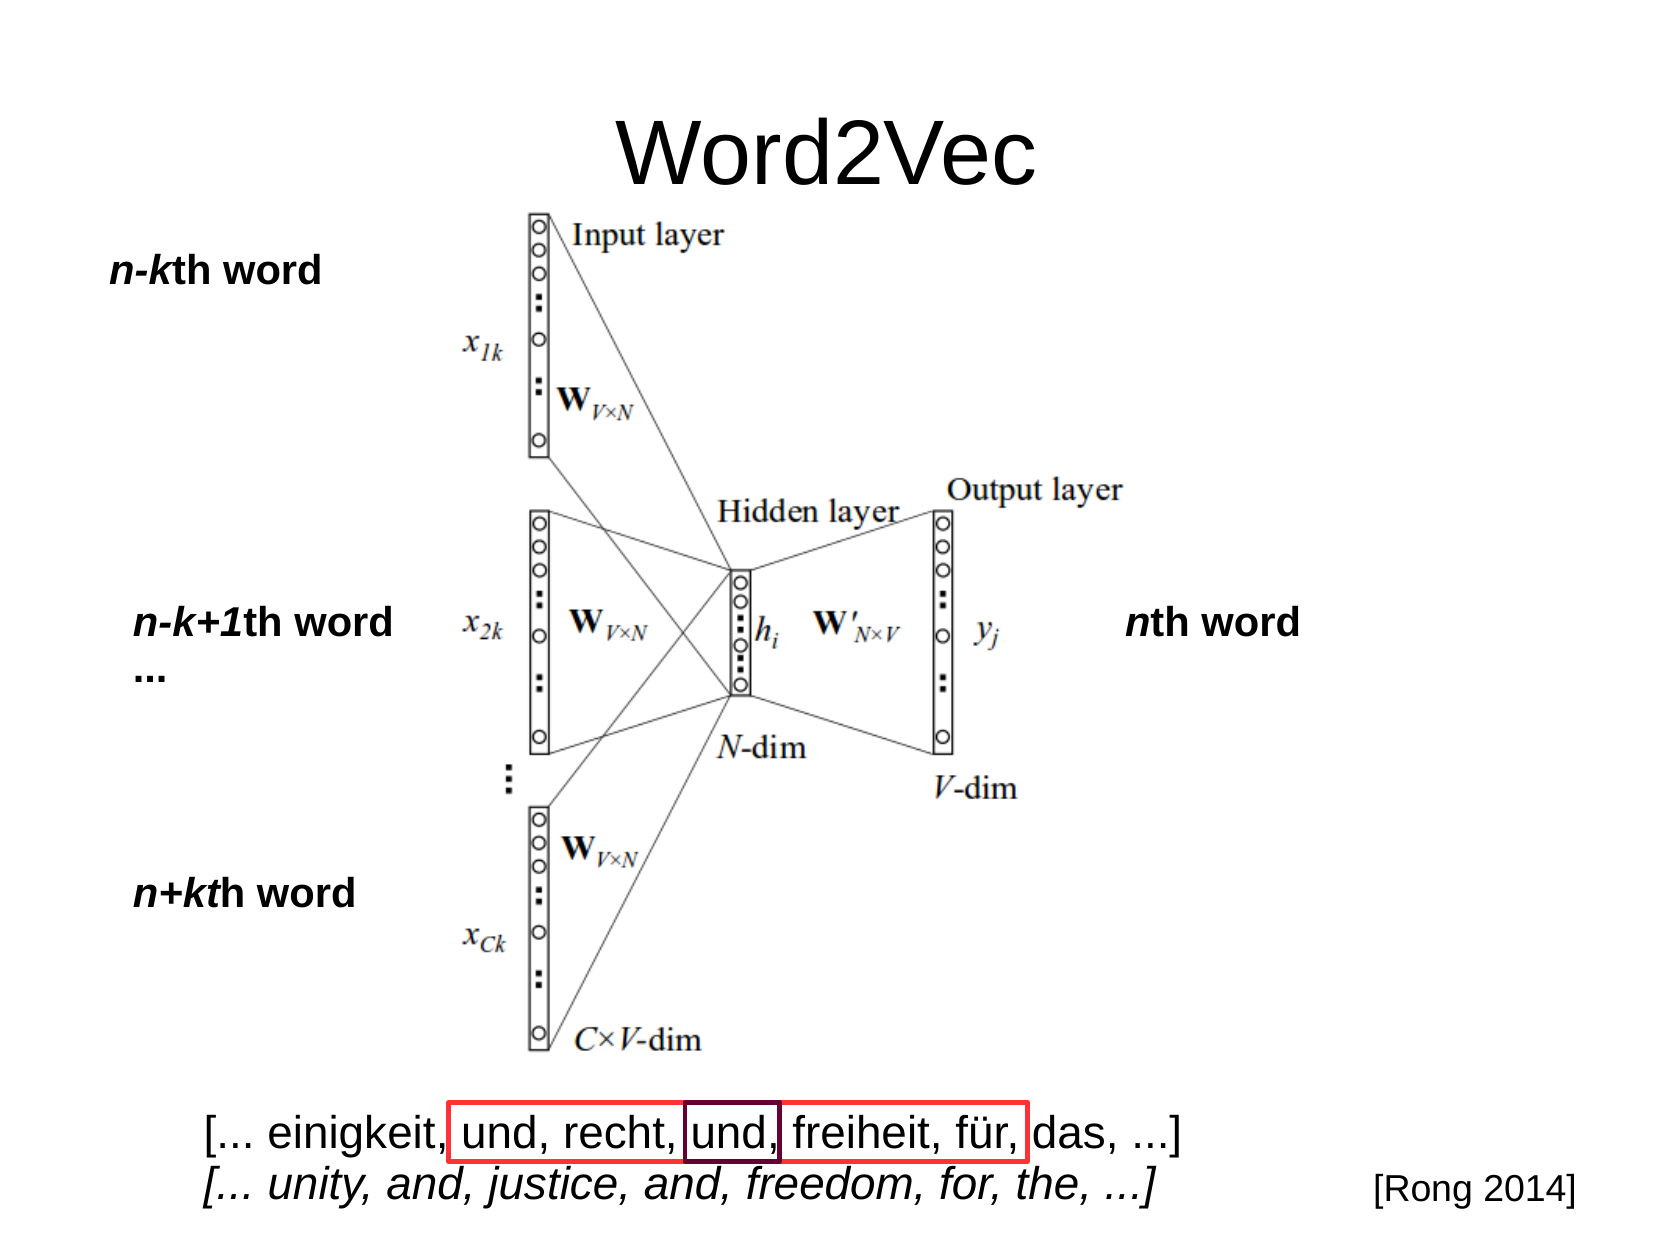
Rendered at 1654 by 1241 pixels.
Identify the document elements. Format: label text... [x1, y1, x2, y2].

text_box [... einigkeit, und, recht, und, freiheit, für, das, ...] [... unity, and, justice, and, freedom, for, the, ...] [188, 1099, 1229, 1217]
text_box n-kth word [94, 239, 426, 302]
title Word2Vec [82, 49, 1571, 257]
text_box [Rong 2014] [1358, 1159, 1654, 1217]
text_box n+kth word [118, 862, 449, 972]
picture [425, 200, 1208, 1090]
text_box n-k+1th word ... [118, 590, 449, 700]
text_box nth word [1110, 591, 1441, 654]
